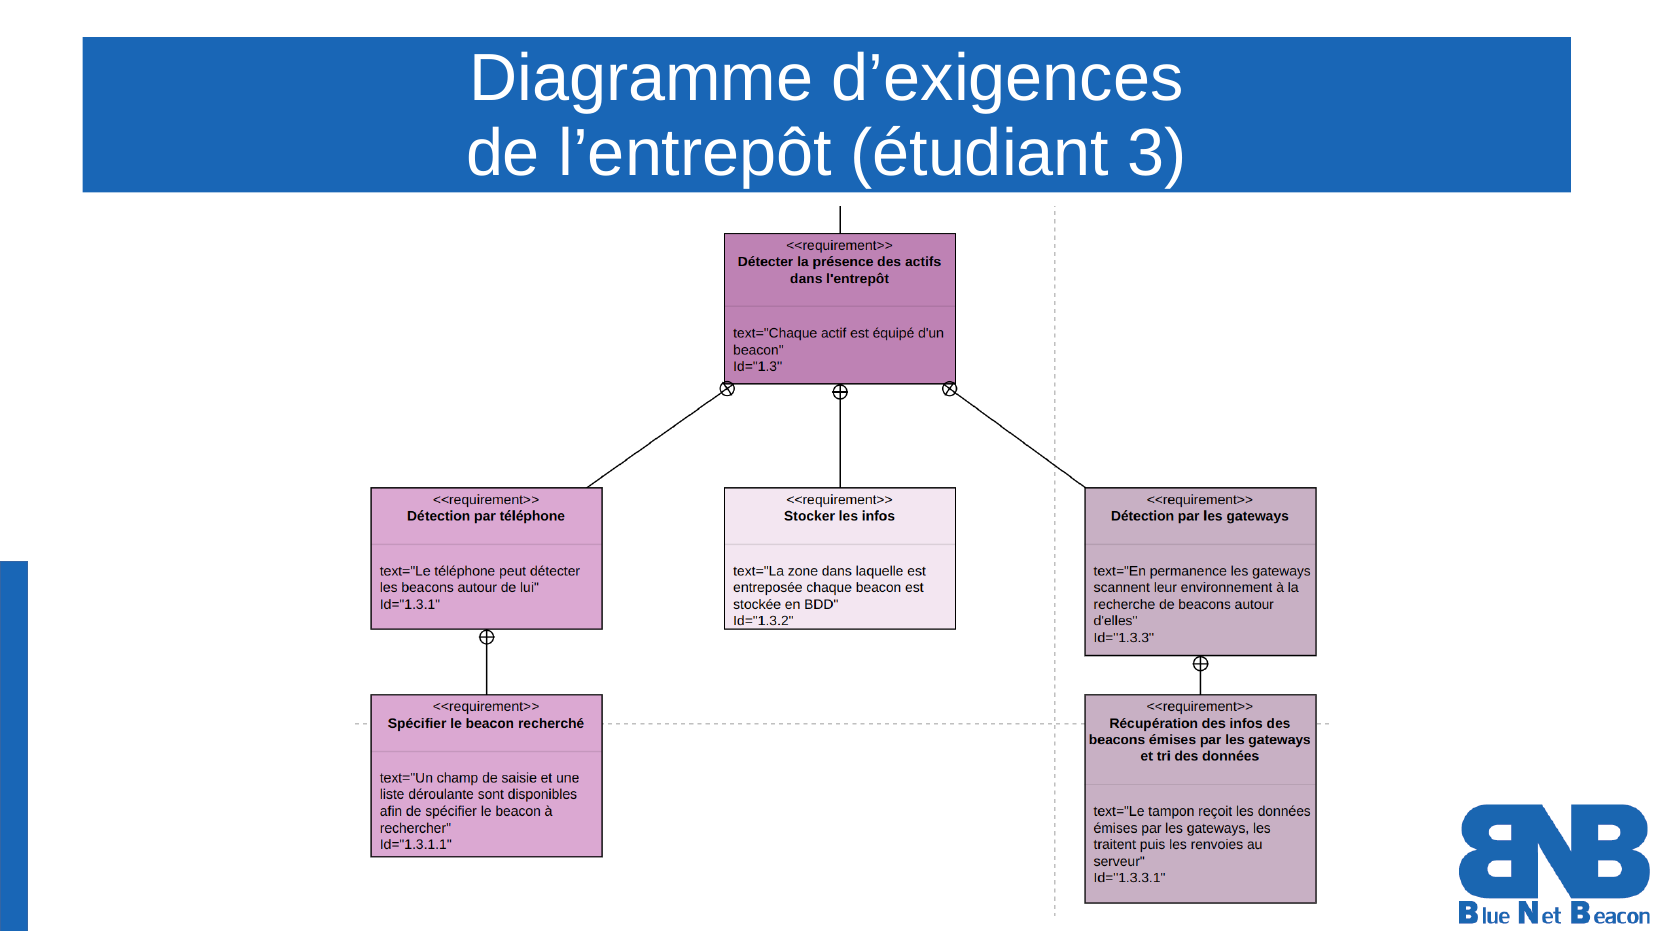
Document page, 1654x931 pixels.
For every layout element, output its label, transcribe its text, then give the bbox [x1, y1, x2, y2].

text_box [0, 561, 28, 931]
picture [354, 206, 1329, 916]
picture [1459, 797, 1650, 930]
title Diagramme d’exigences de l’entrepôt (étudiant 3) [82, 37, 1571, 193]
